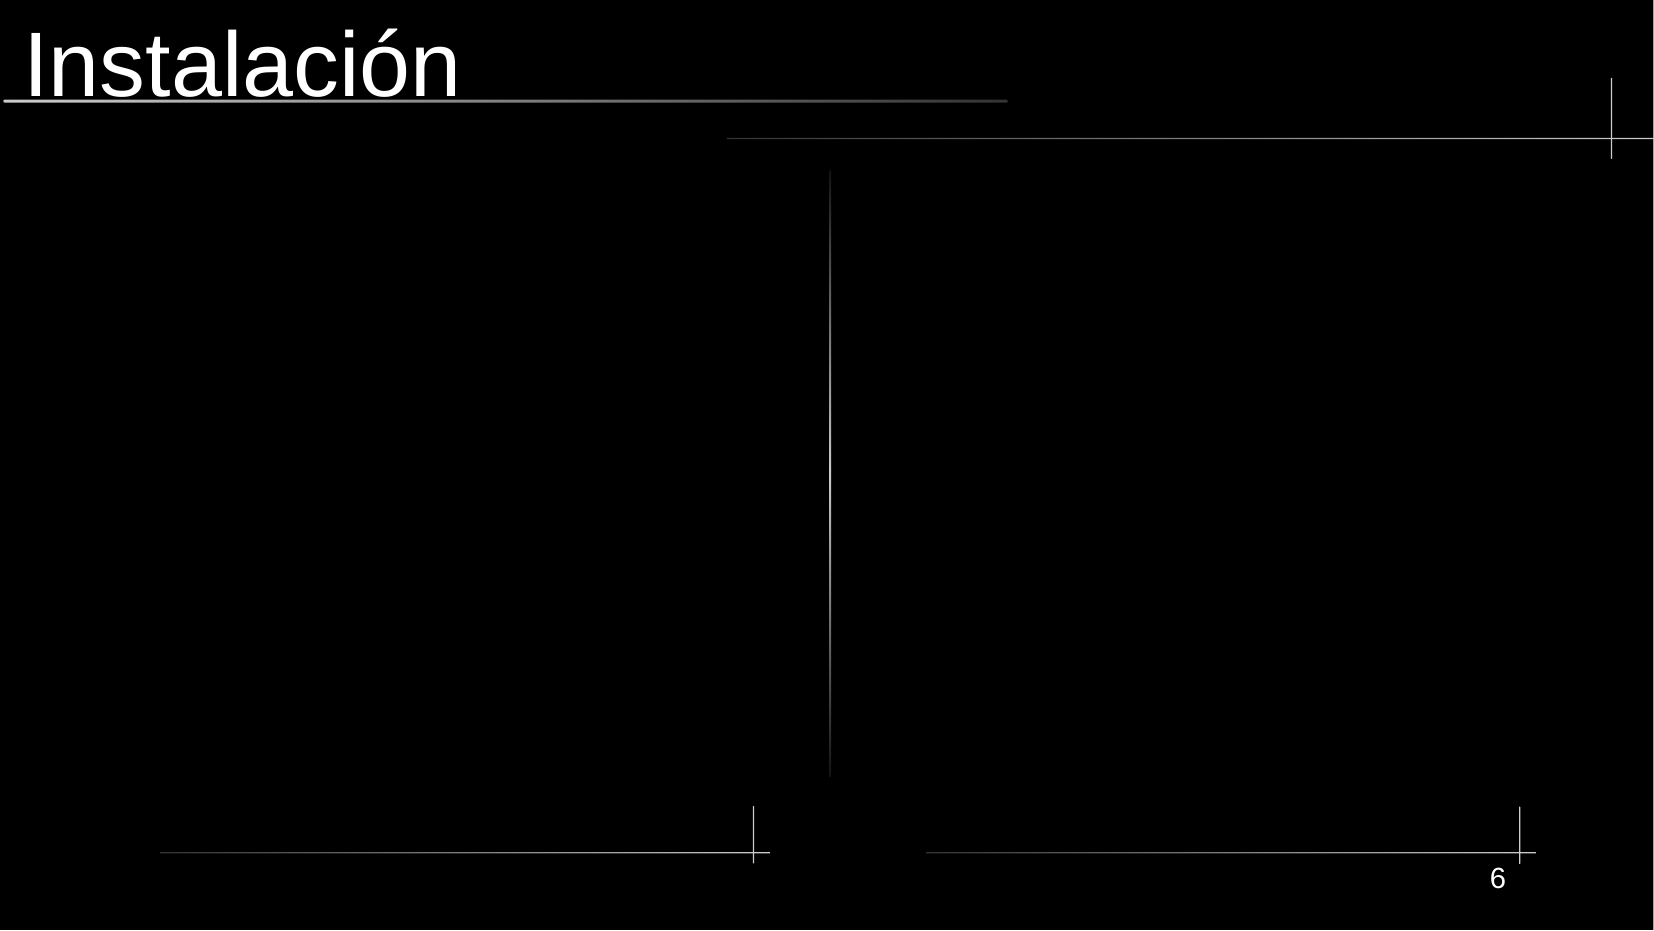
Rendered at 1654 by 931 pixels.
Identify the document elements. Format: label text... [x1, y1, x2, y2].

title Instalación [23, 11, 1589, 119]
